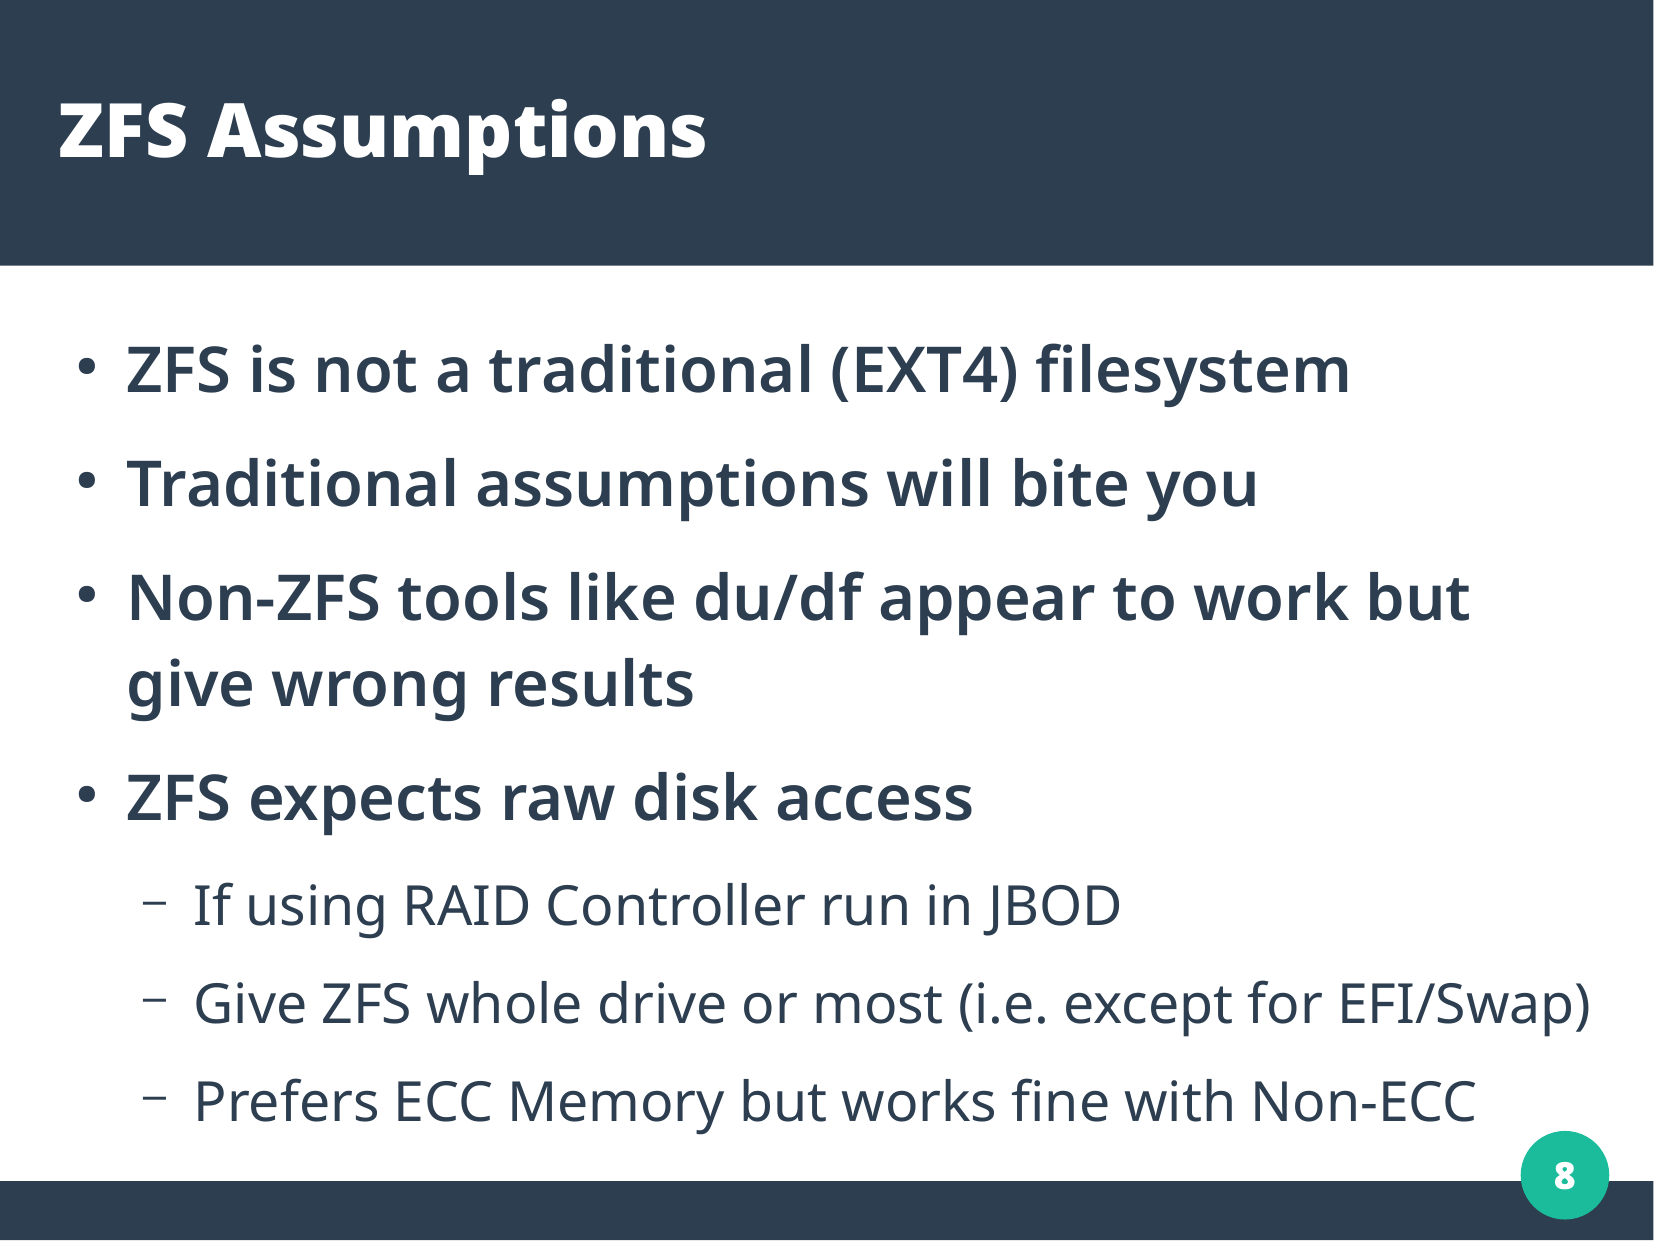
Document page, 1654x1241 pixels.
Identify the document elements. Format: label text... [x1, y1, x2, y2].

list ZFS is not a traditional (EXT4) filesystem Traditional assumptions will bite you Non-ZFS tools like du/df appear to work but give wrong results ZFS expects raw disk access If using RAID Controller run in JBOD Give ZFS whole drive or most (i.e. except for EFI/Swap) Prefers ECC Memory but works fine with Non-ECC [59, 324, 1595, 1152]
title ZFS Assumptions [59, 49, 1595, 207]
